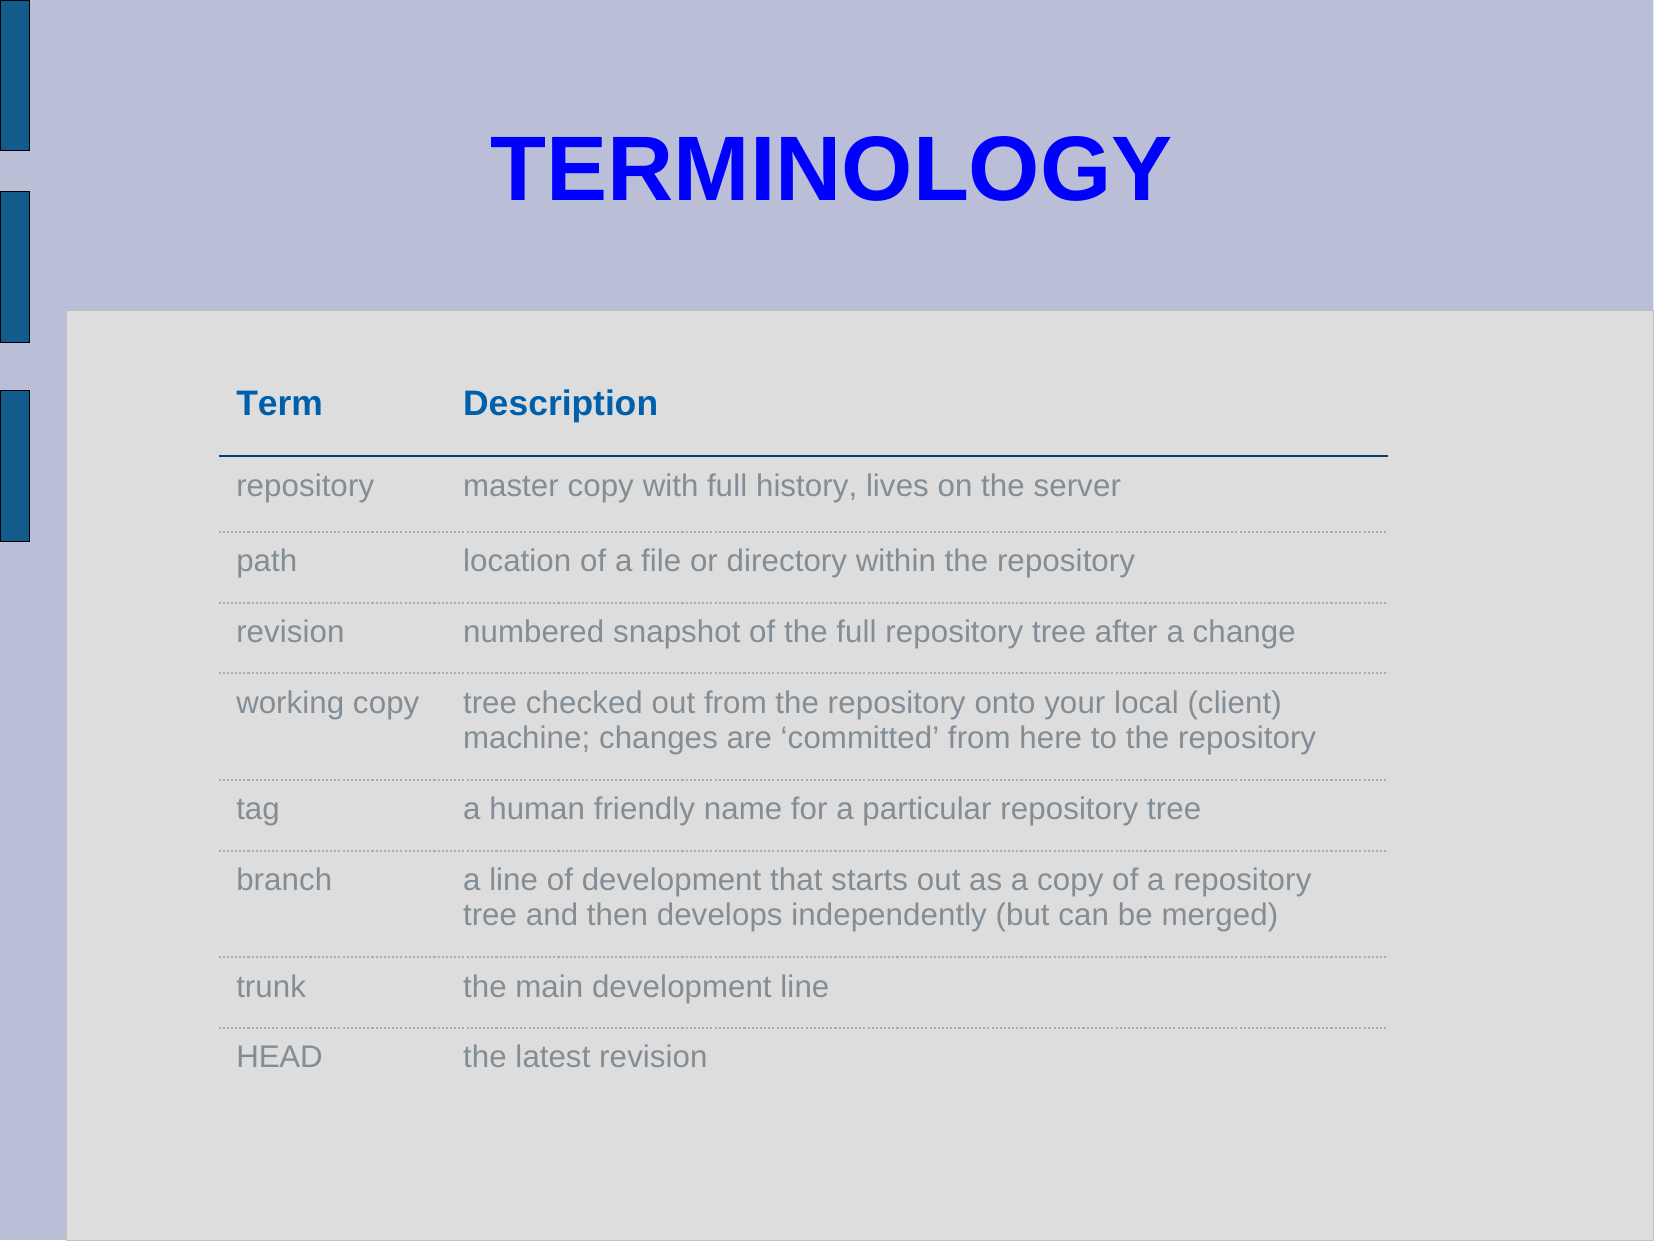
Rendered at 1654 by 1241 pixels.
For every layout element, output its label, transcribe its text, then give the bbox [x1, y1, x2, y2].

text_box numbered snapshot of the full repository tree after a change [446, 603, 1388, 674]
text_box the latest revision [446, 1027, 1388, 1142]
text_box Description [446, 350, 1388, 455]
text_box Term [218, 350, 446, 455]
text_box path [218, 532, 446, 603]
text_box repository [218, 457, 446, 532]
text_box a line of development that starts out as a copy of a repository tree and then develops independently (but can be merged) [446, 850, 1388, 957]
title TERMINOLOGY [215, 107, 1449, 230]
text_box working copy [218, 674, 446, 781]
text_box branch [218, 850, 446, 957]
text_box HEAD [218, 1027, 446, 1142]
text_box revision [218, 603, 446, 674]
text_box a human friendly name for a particular repository tree [446, 781, 1388, 850]
text_box tree checked out from the repository onto your local (client) machine; changes are ‘committed’ from here to the repository [446, 674, 1388, 781]
text_box location of a file or directory within the repository [446, 532, 1388, 603]
text_box the main development line [446, 957, 1388, 1027]
text_box master copy with full history, lives on the server [446, 457, 1388, 532]
text_box trunk [218, 957, 446, 1027]
text_box tag [218, 781, 446, 850]
